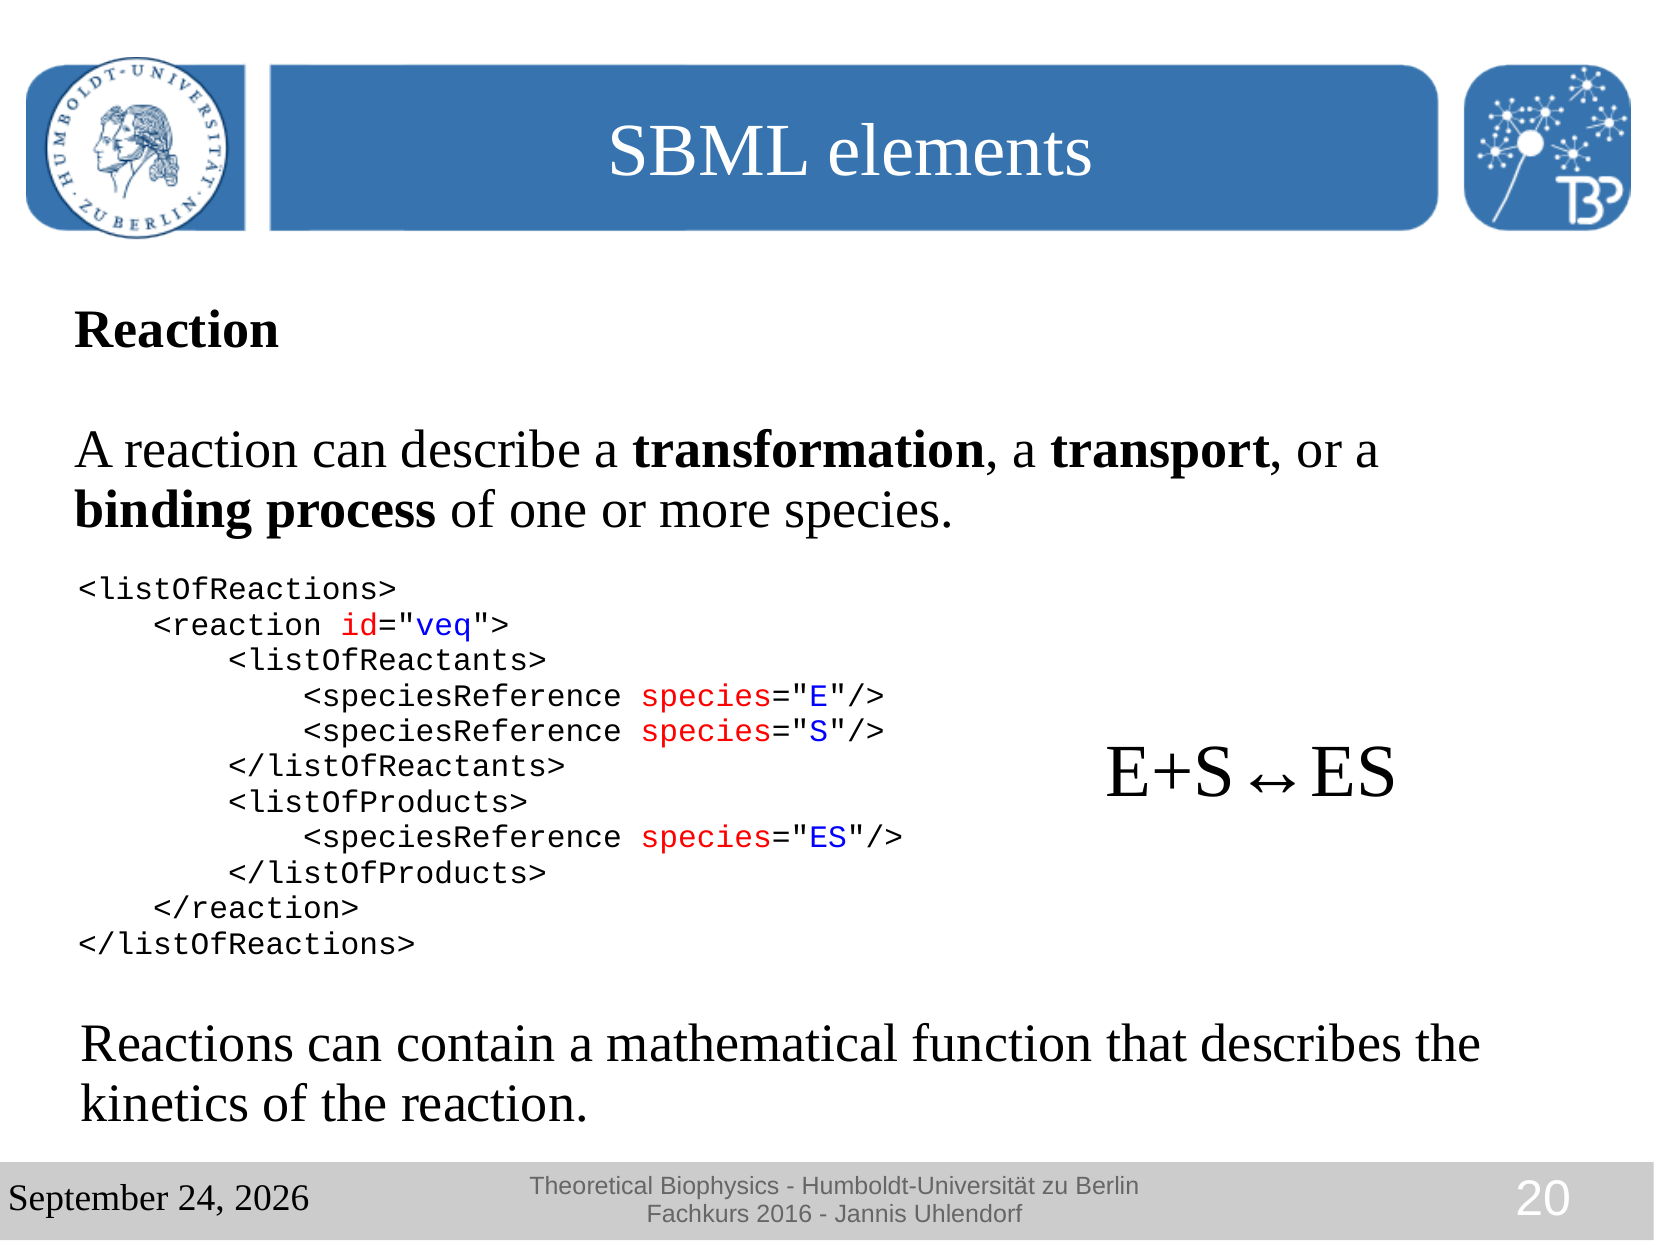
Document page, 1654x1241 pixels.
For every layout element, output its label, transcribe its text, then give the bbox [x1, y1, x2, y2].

text_box <listOfReactions> <reaction id="veq"> <listOfReactants> <speciesReference species="E"/> <speciesReference species="S"/> </listOfReactants> <listOfProducts> <speciesReference species="ES"/> </listOfProducts> </reaction> </listOfReactions> [63, 566, 919, 975]
text_box Reactions can contain a mathematical function that describes the kinetics of the reaction. [80, 1013, 1500, 1134]
subtitle Reaction A reaction can describe a transformation, a transport, or a binding process of one or more species. [74, 249, 1564, 651]
title SBML elements [266, 74, 1434, 227]
text_box E+S↔ES [1091, 722, 1561, 822]
picture [26, 57, 1631, 248]
